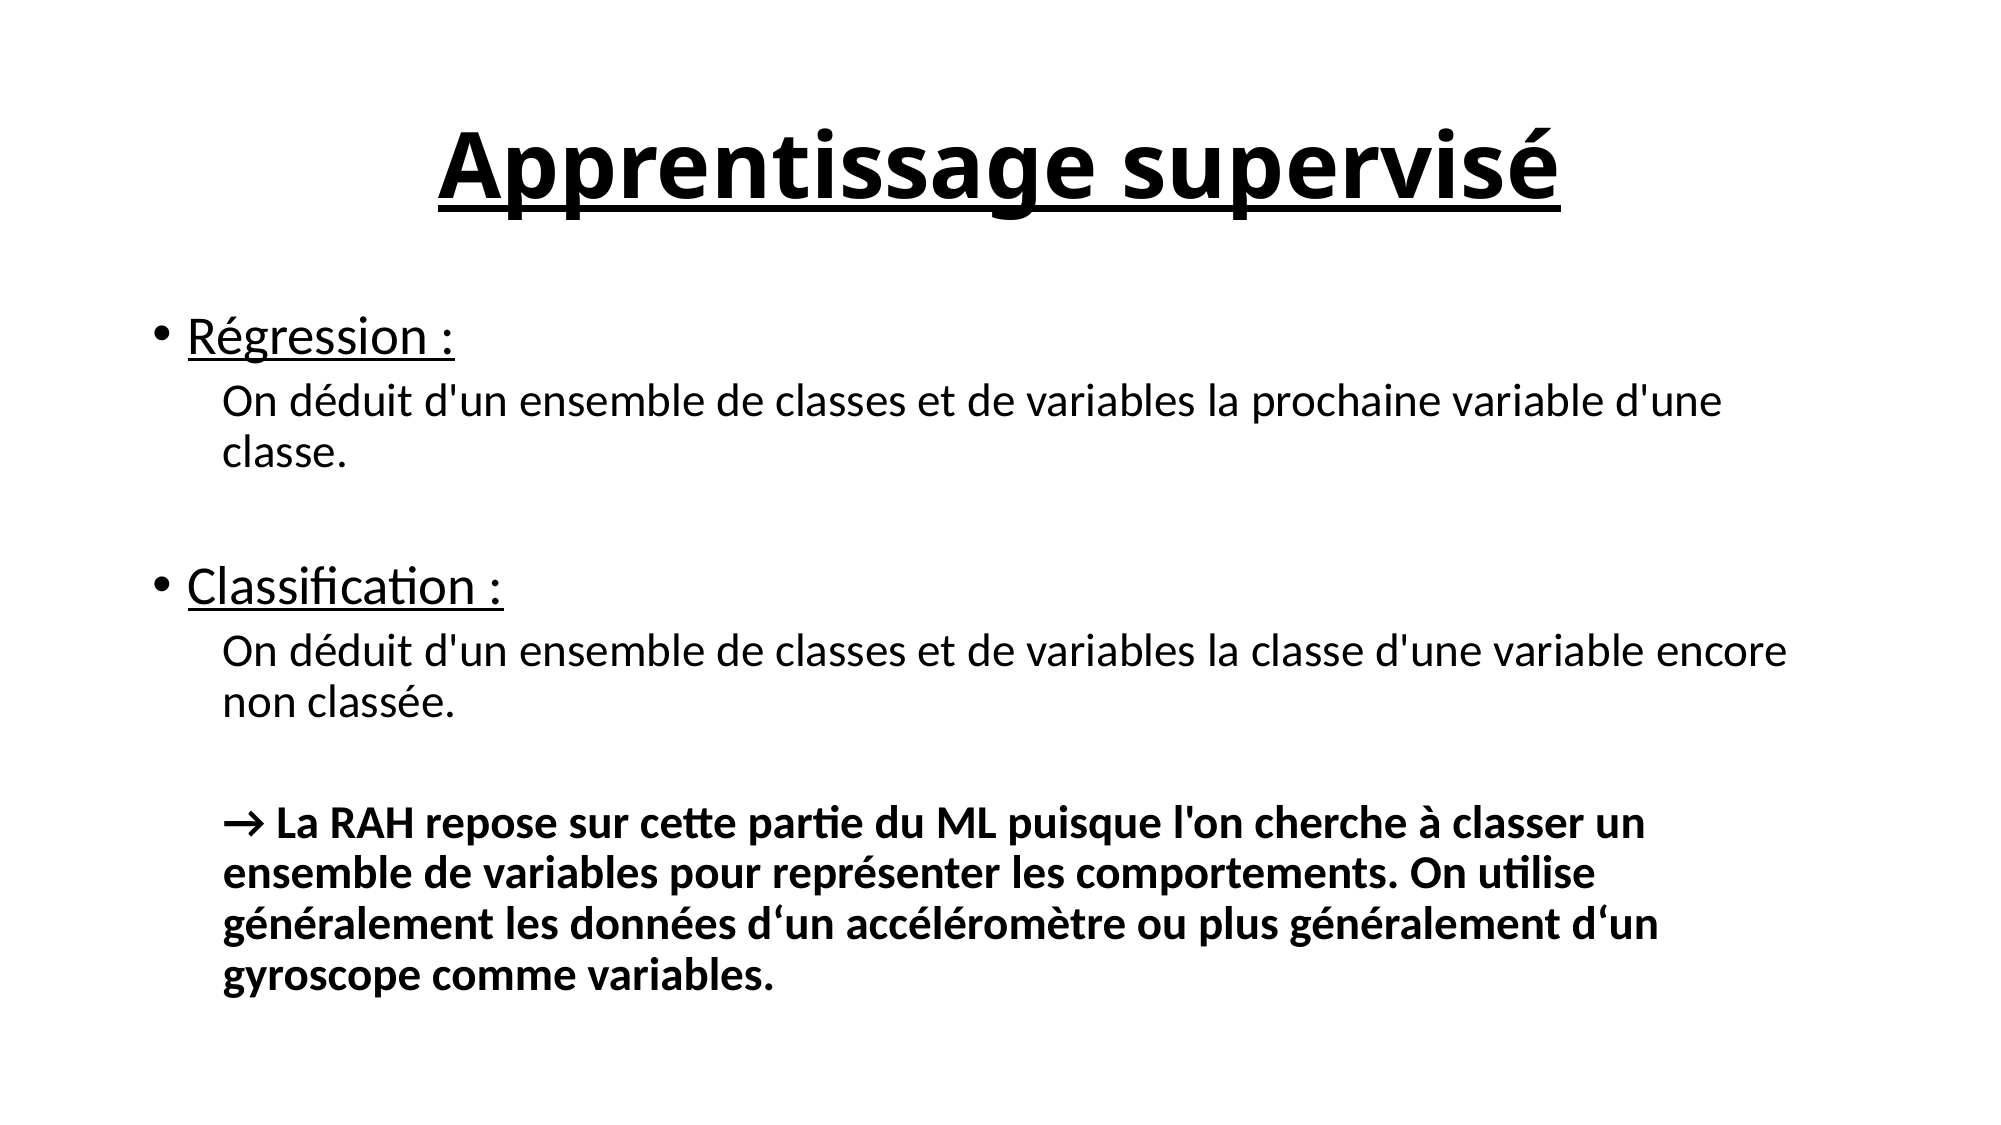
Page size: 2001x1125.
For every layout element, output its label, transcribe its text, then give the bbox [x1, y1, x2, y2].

list Régression : On déduit d'un ensemble de classes et de variables la prochaine variable d'une classe. Classification : On déduit d'un ensemble de classes et de variables la classe d'une variable encore non classée. → La RAH repose sur cette partie du ML puisque l'on cherche à classer un ensemble de variables pour représenter les comportements. On utilise généralement les données d‘un accéléromètre ou plus généralement d‘un gyroscope comme variables. [137, 299, 1863, 1014]
title Apprentissage supervisé [137, 59, 1863, 278]
